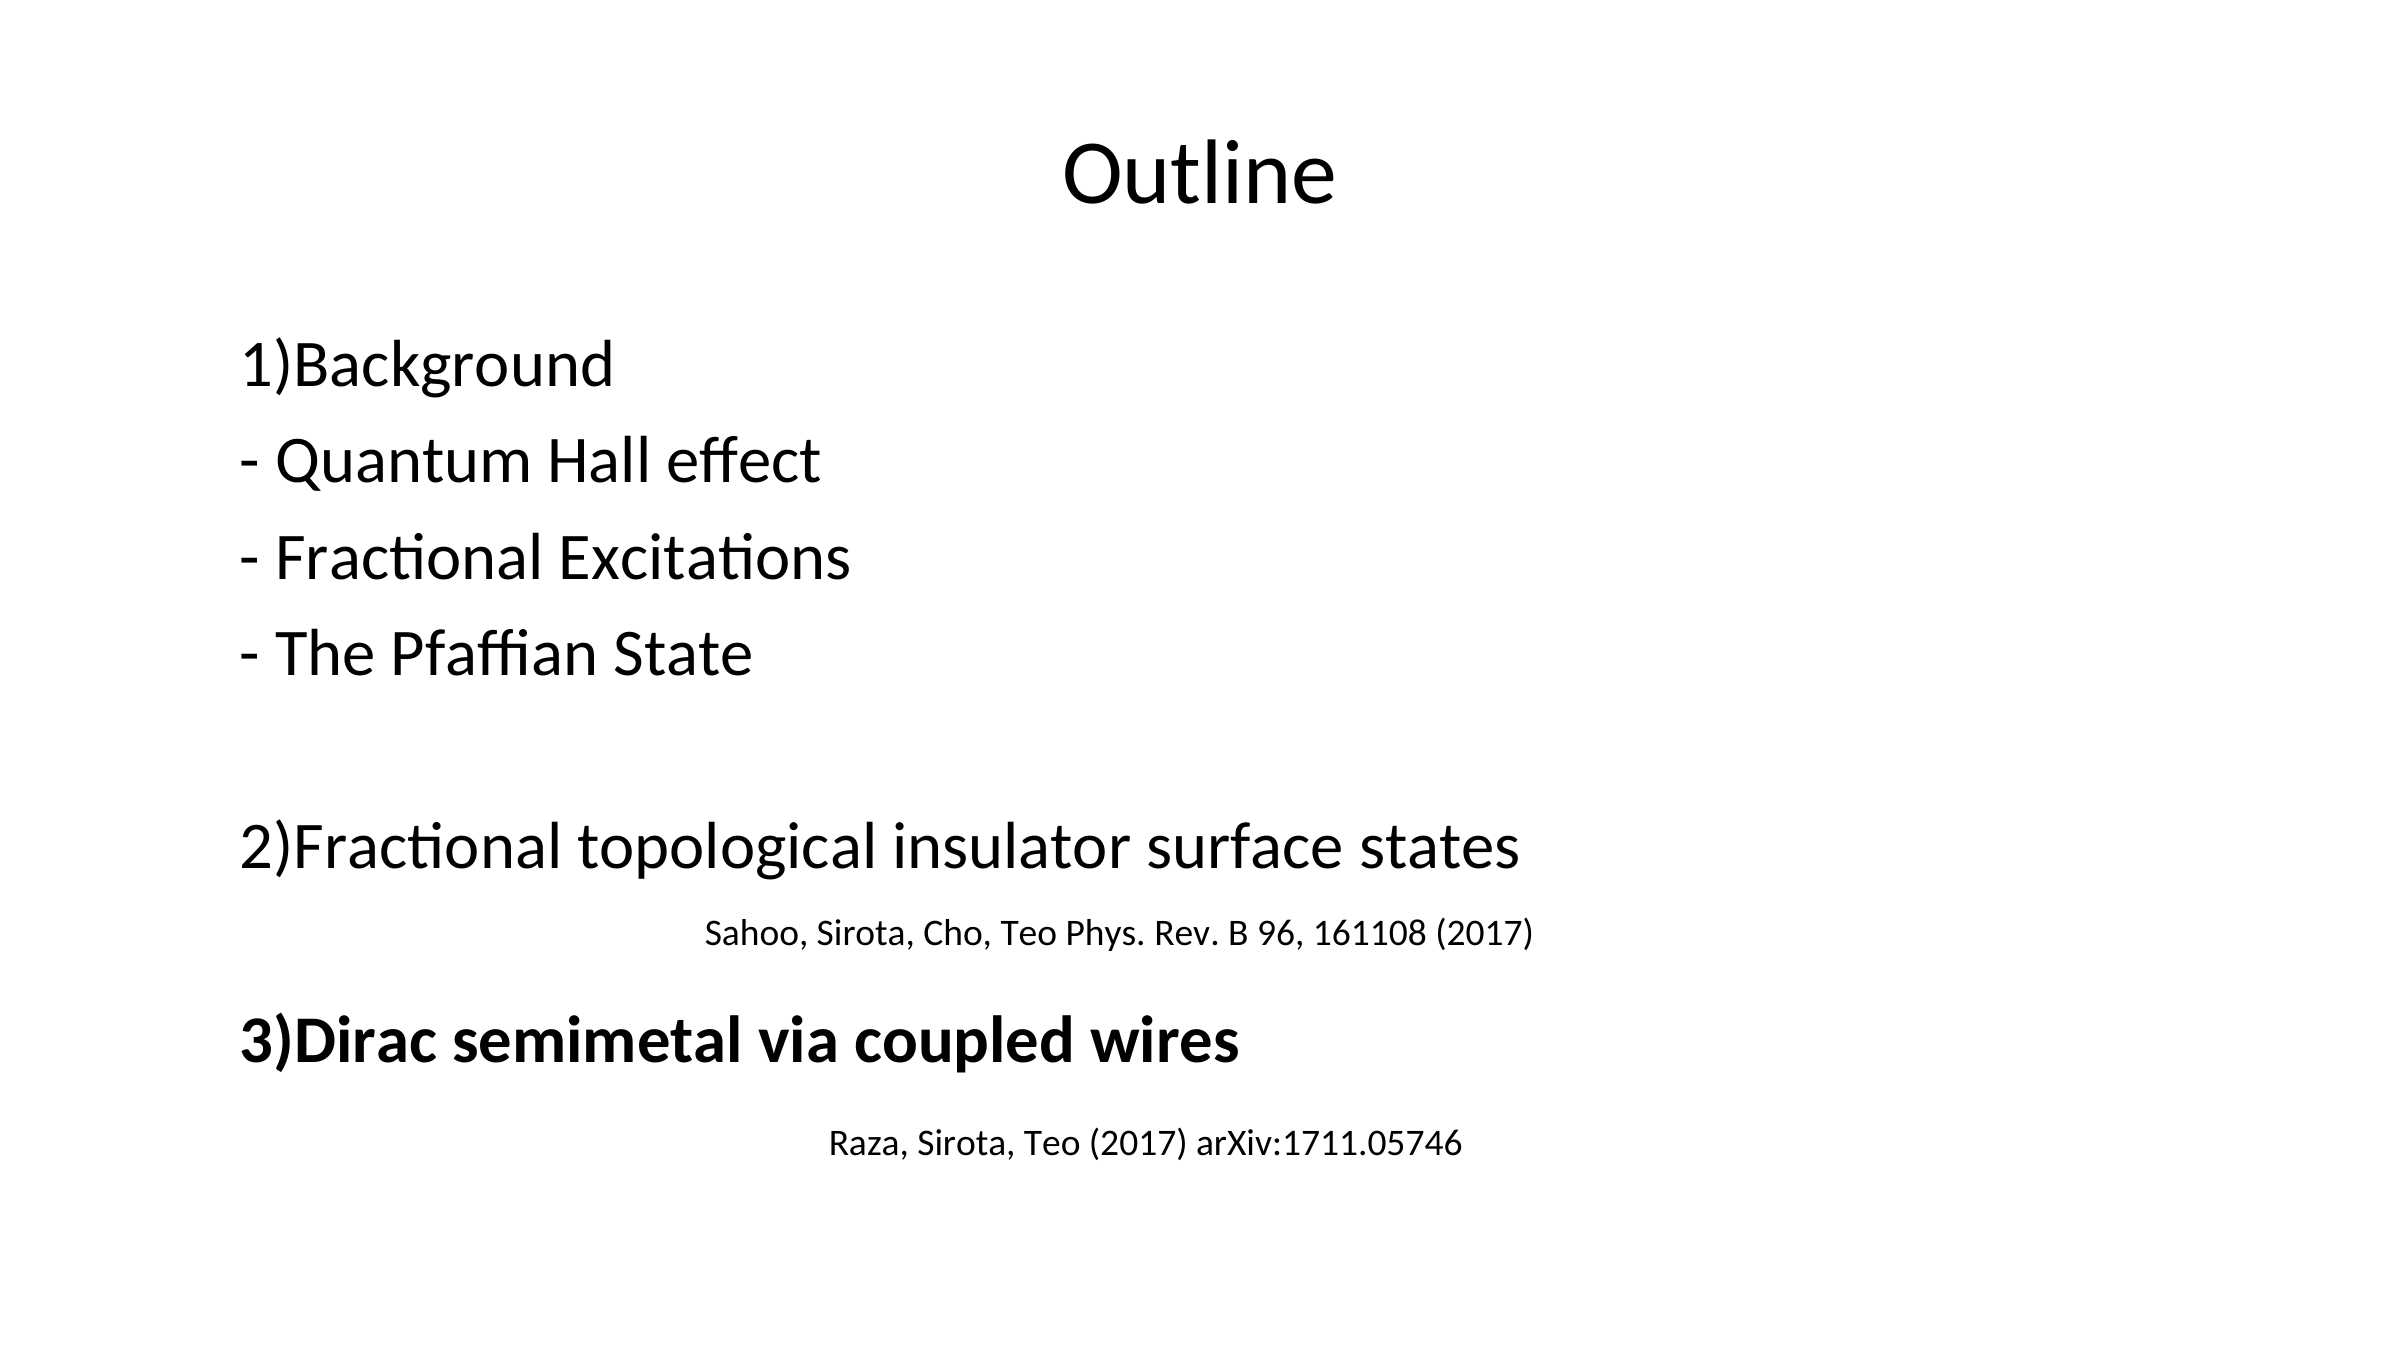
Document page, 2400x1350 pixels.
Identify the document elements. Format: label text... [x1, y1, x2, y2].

list 1)Background - Quantum Hall effect - Fractional Excitations - The Pfaffian State 2)Fractional topological insulator surface states 3)Dirac semimetal via coupled wires [225, 311, 2385, 1350]
text_box Raza, Sirota, Teo (2017) arXiv:1711.05746 [813, 1110, 1576, 1215]
title Outline [120, 53, 2280, 280]
text_box Sahoo, Sirota, Cho, Teo Phys. Rev. B 96, 161108 (2017) [690, 900, 1816, 1005]
